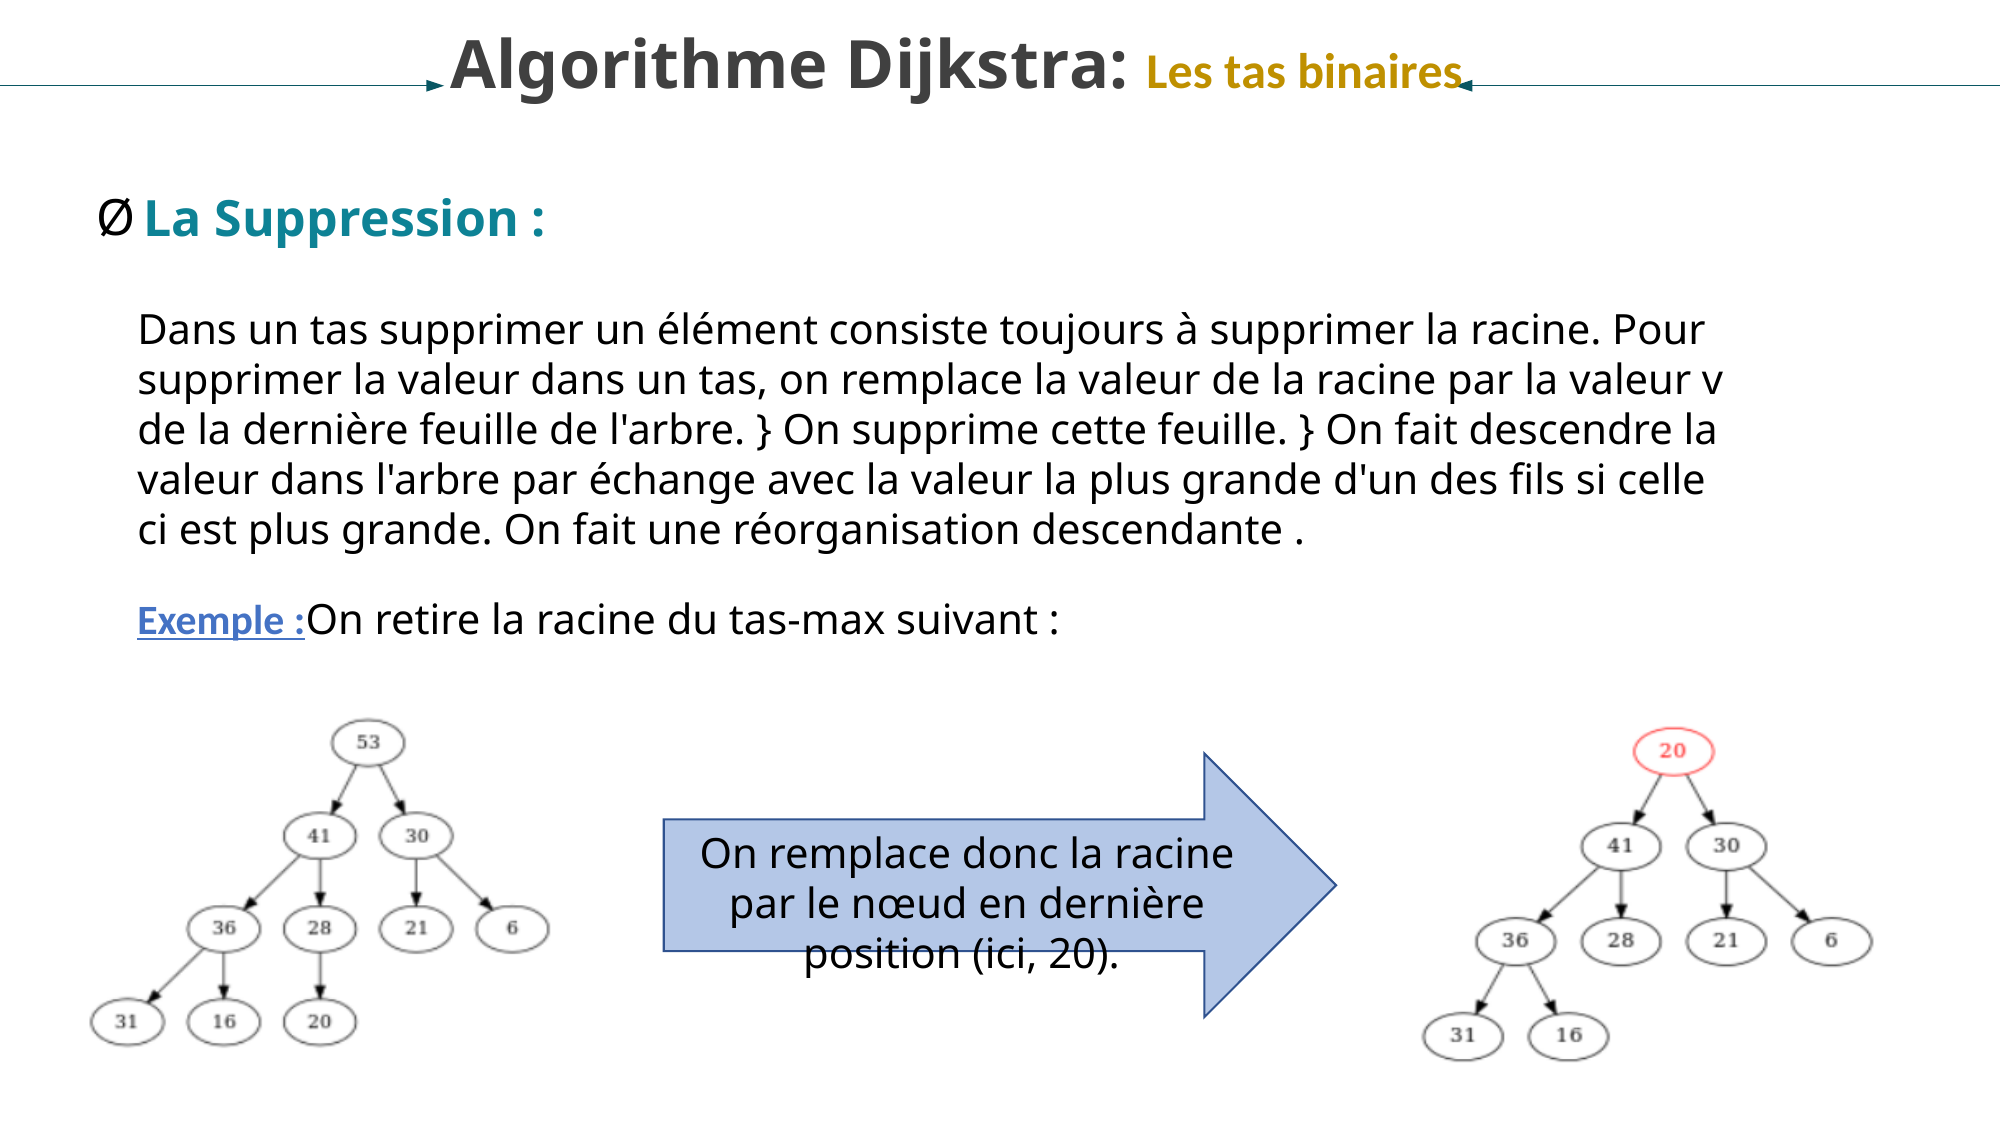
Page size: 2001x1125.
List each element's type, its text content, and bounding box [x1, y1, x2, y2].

picture [81, 712, 575, 1063]
text_box Exemple :On retire la racine du tas-max suivant : [122, 585, 1378, 652]
text_box Algorithme Dijkstra: Les tas binaires [0, 31, 1926, 104]
text_box La Suppression : [81, 178, 1526, 255]
text_box Dans un tas supprimer un élément consiste toujours à supprimer la racine. Pour supprimer la valeur dans un tas, on remplace la valeur de la racine par la valeur v de la dernière feuille de l'arbre. } On supprime cette feuille. } On fait descendre la valeur dans l'arbre par échange avec la valeur la plus grande d'un des fils si celle ci est plus grande. On fait une réorganisation descendante . [122, 294, 1745, 563]
text_box On remplace donc la racine par le nœud en dernière position (ici, 20). [663, 753, 1337, 1018]
picture [1398, 712, 1892, 1068]
